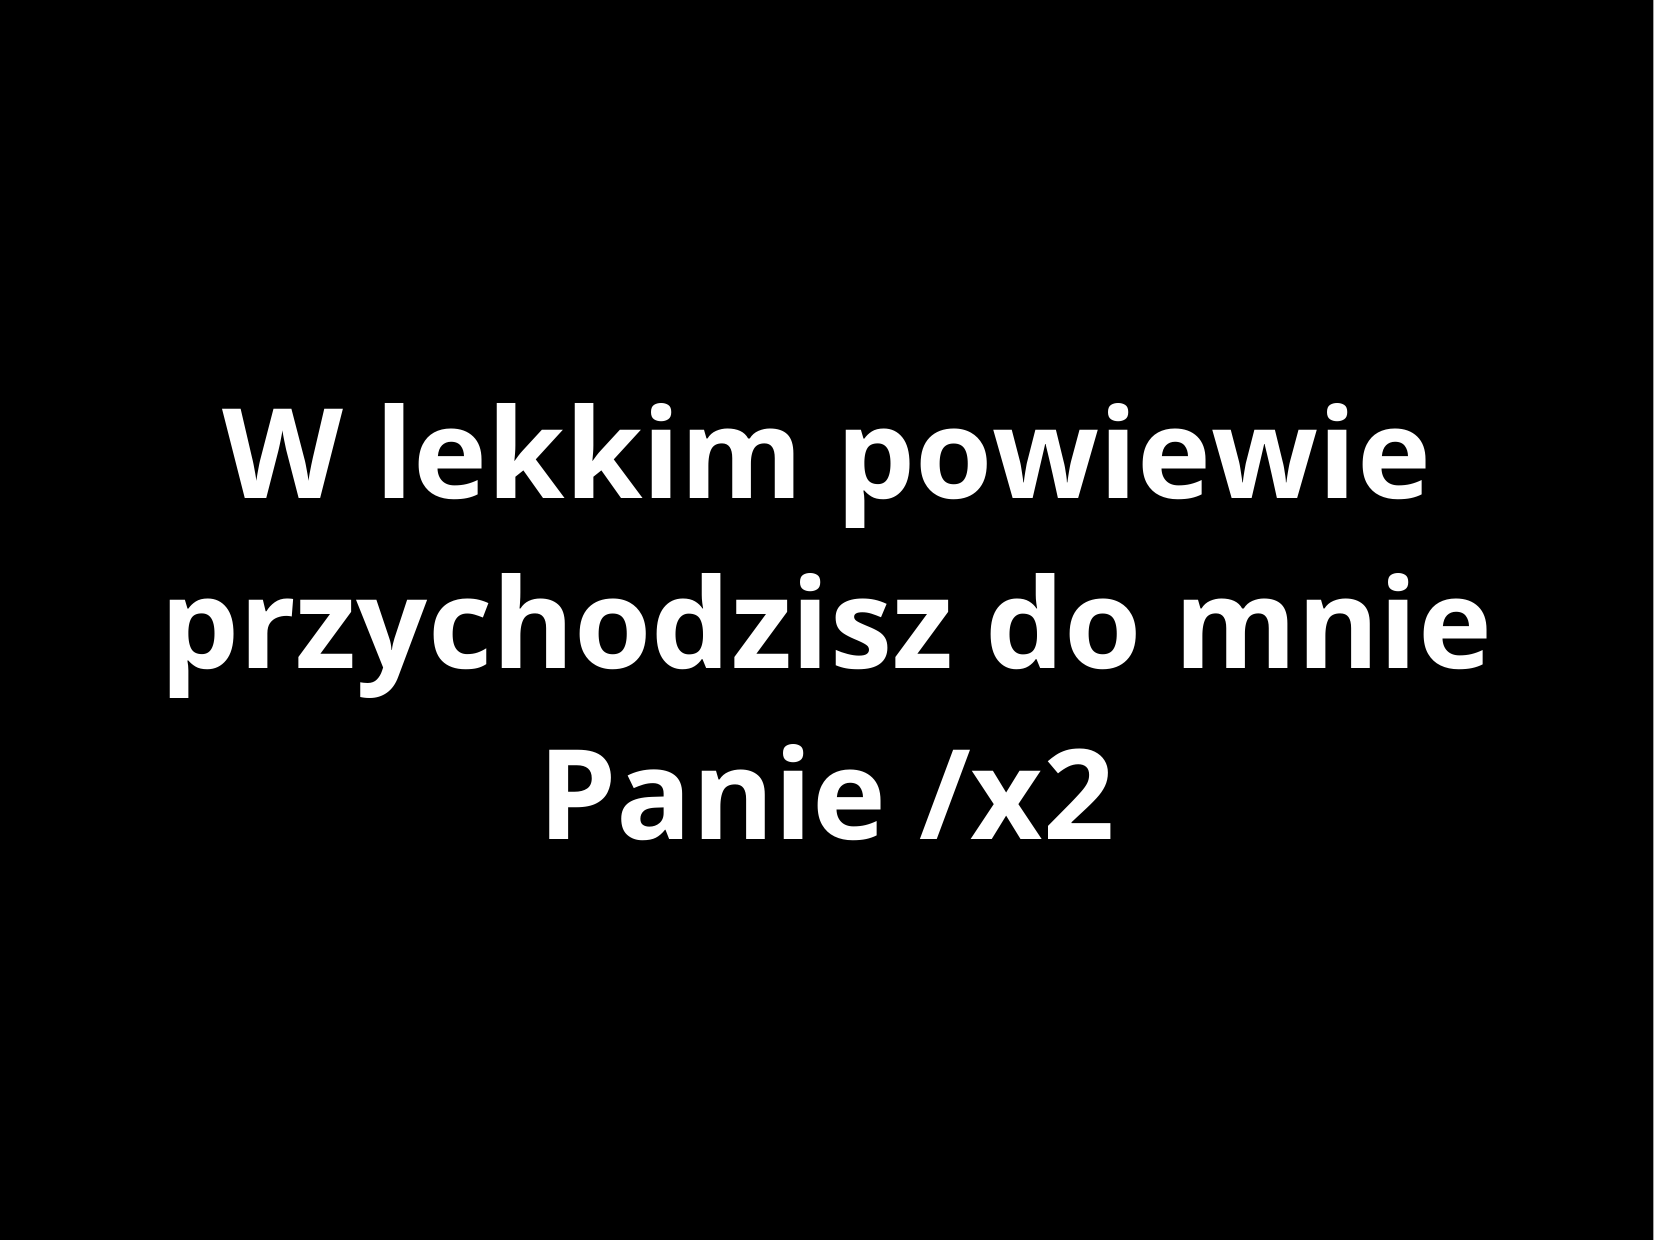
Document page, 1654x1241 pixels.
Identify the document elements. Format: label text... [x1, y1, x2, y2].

title W lekkim powiewie przychodzisz do mnie Panie /x2 [0, 0, 1654, 1241]
